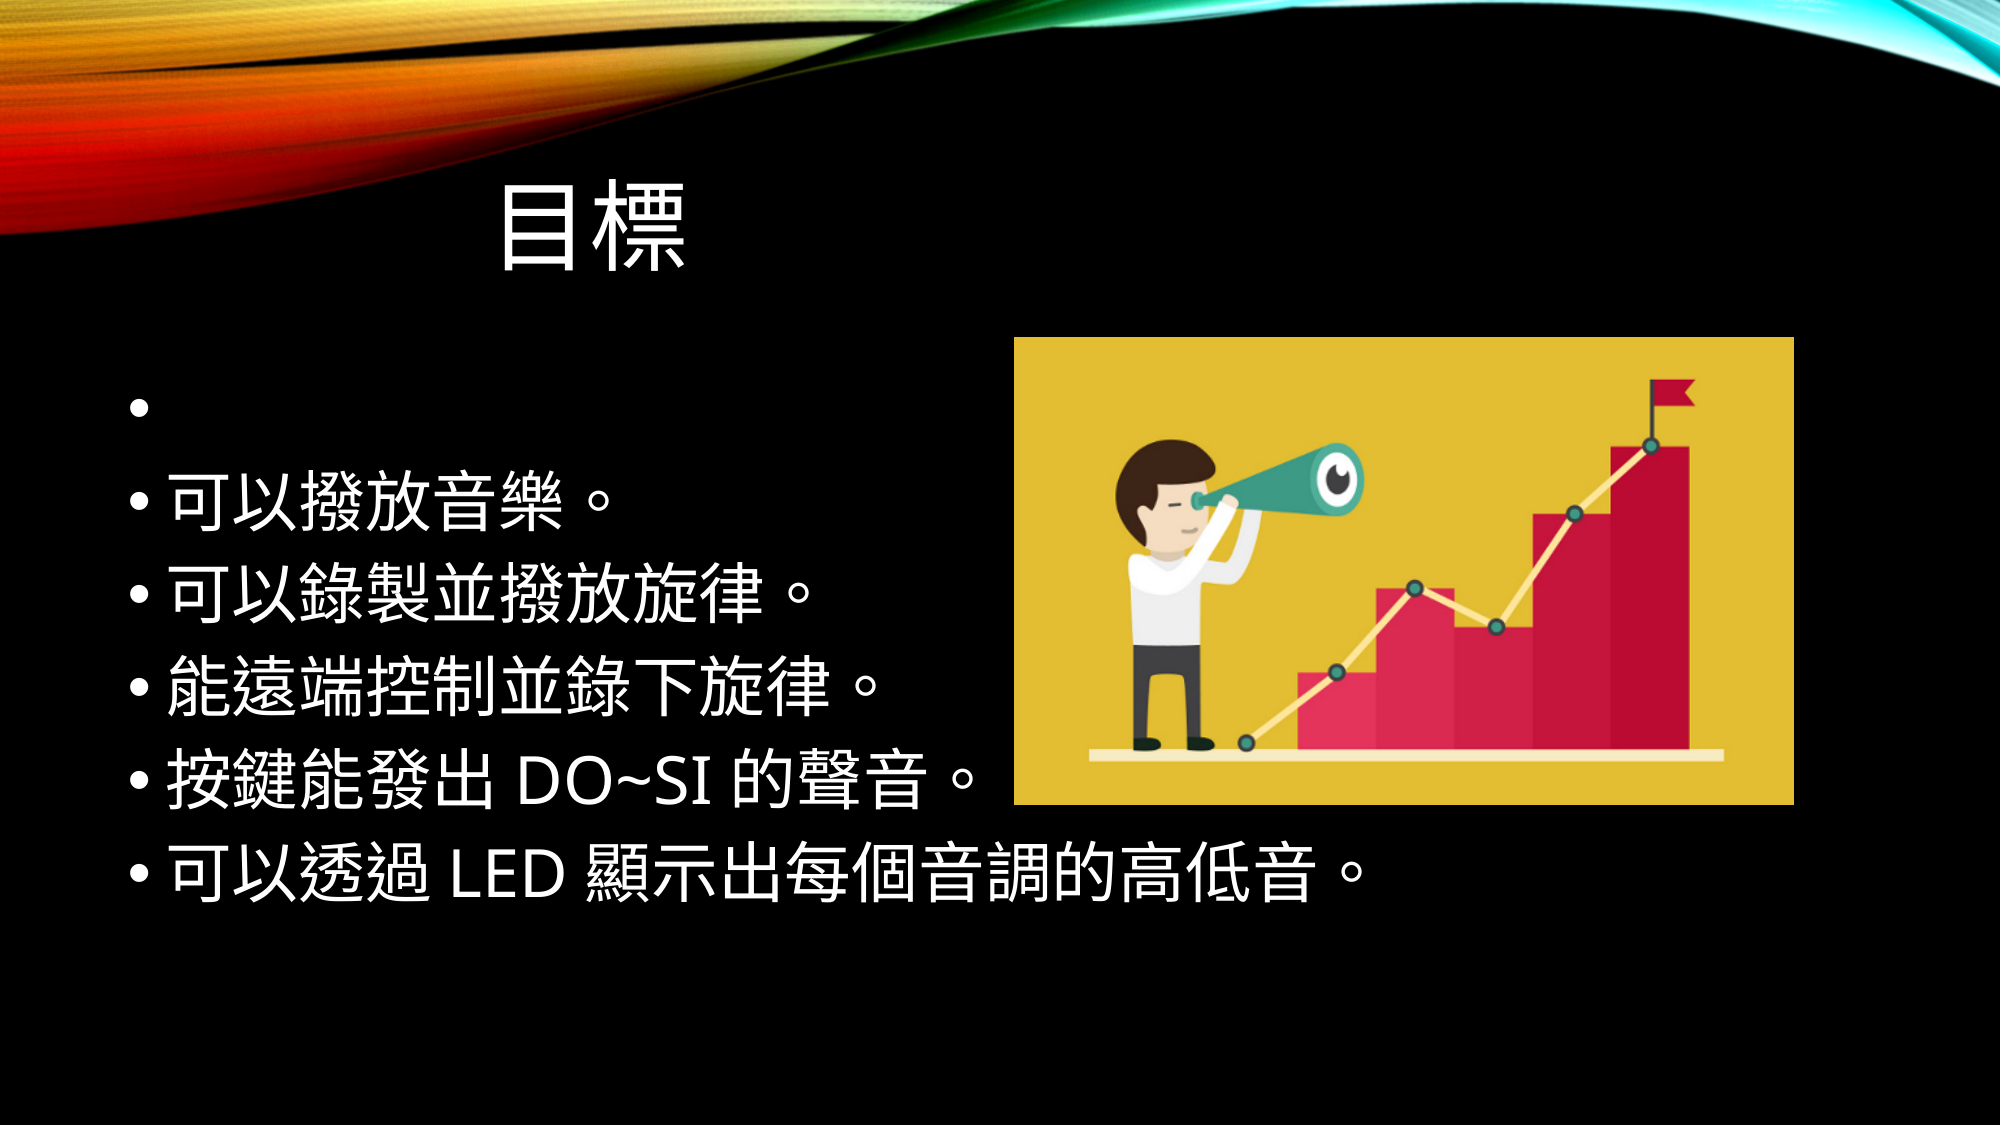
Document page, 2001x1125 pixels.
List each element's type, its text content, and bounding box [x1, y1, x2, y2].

title 目標 [474, 125, 1888, 338]
picture [1014, 337, 1794, 805]
list 可以撥放音樂。 可以錄製並撥放旋律。 能遠端控制並錄下旋律。 按鍵能發出DO~SI的聲音。 可以透過LED顯示出每個音調的高低音。 [112, 360, 1888, 1021]
